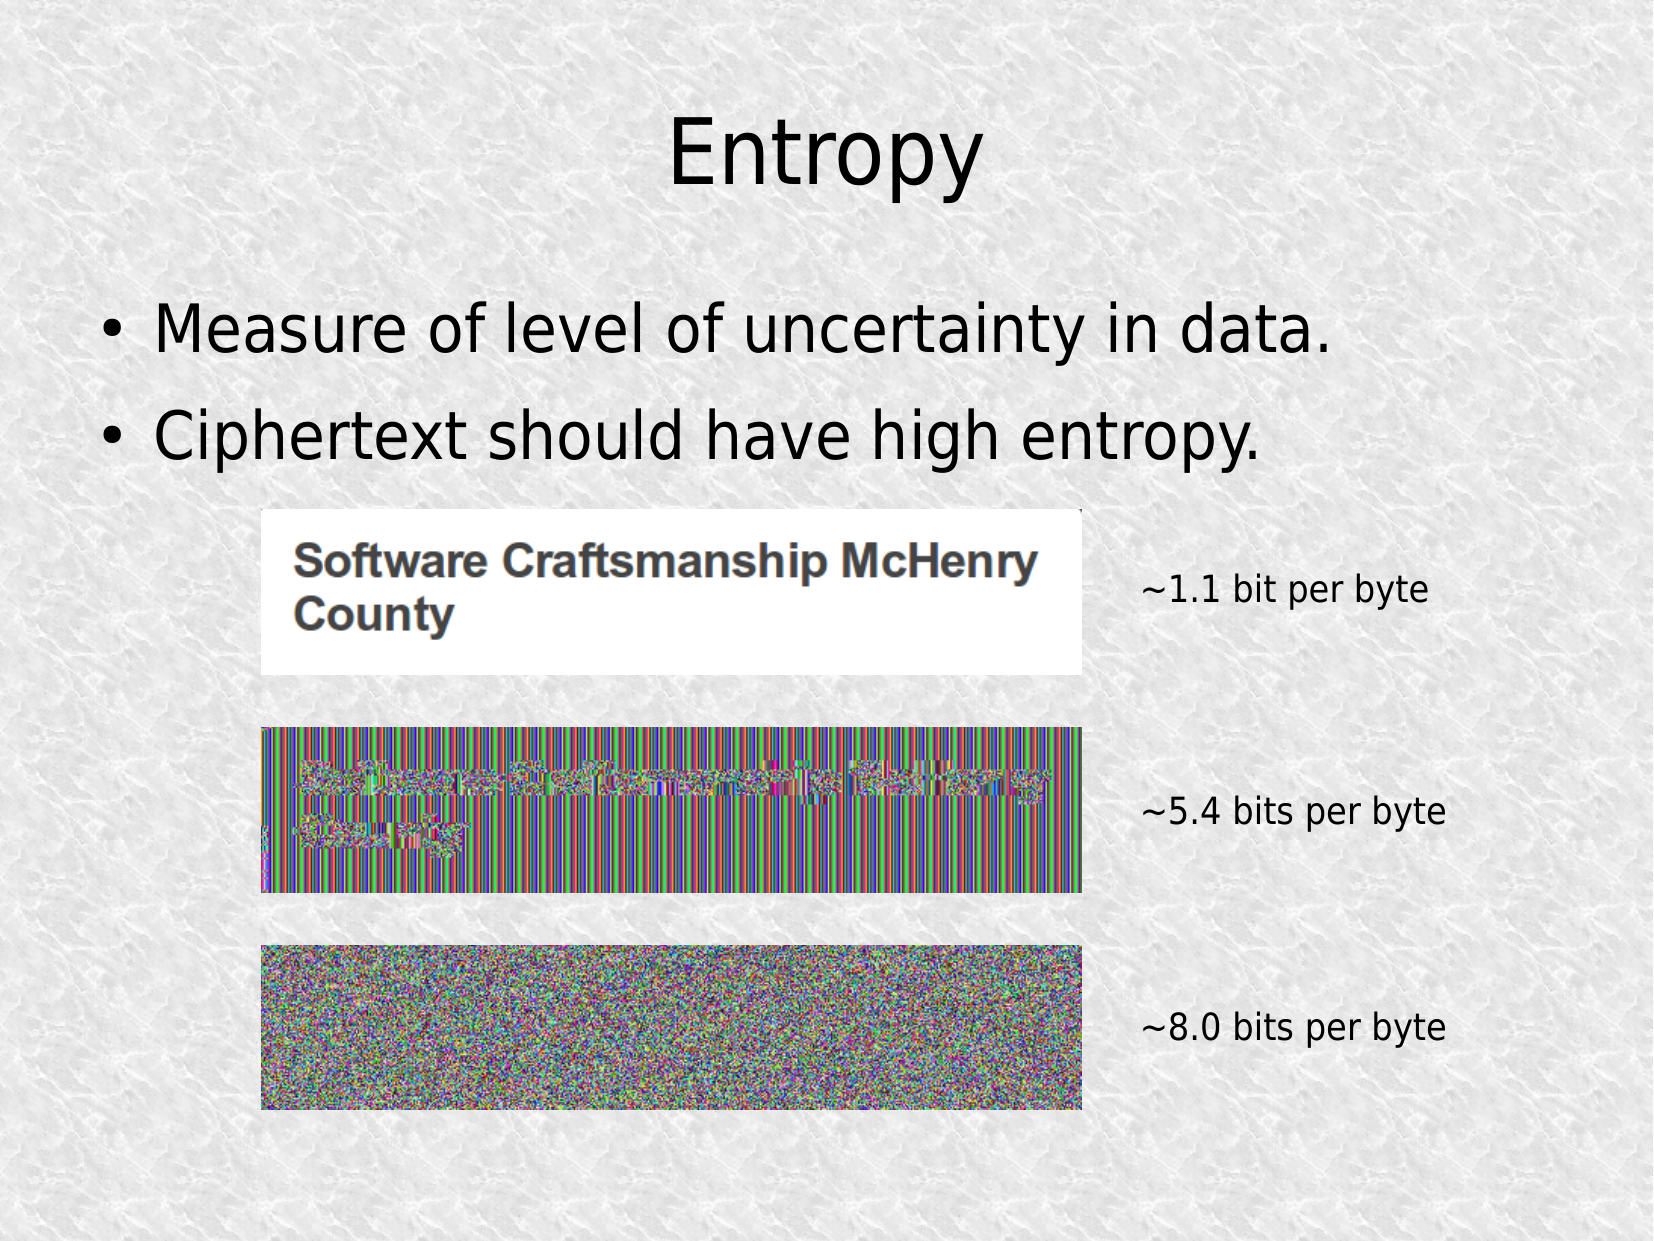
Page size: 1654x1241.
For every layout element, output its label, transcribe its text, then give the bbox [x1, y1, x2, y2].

title Entropy [82, 49, 1571, 257]
picture [0, 0, 1654, 1241]
text_box ~5.4 bits per byte [1125, 782, 1471, 841]
text_box ~1.1 bit per byte [1125, 560, 1471, 619]
text_box ~8.0 bits per byte [1125, 998, 1471, 1057]
list Measure of level of uncertainty in data. Ciphertext should have high entropy. [82, 290, 1538, 1010]
